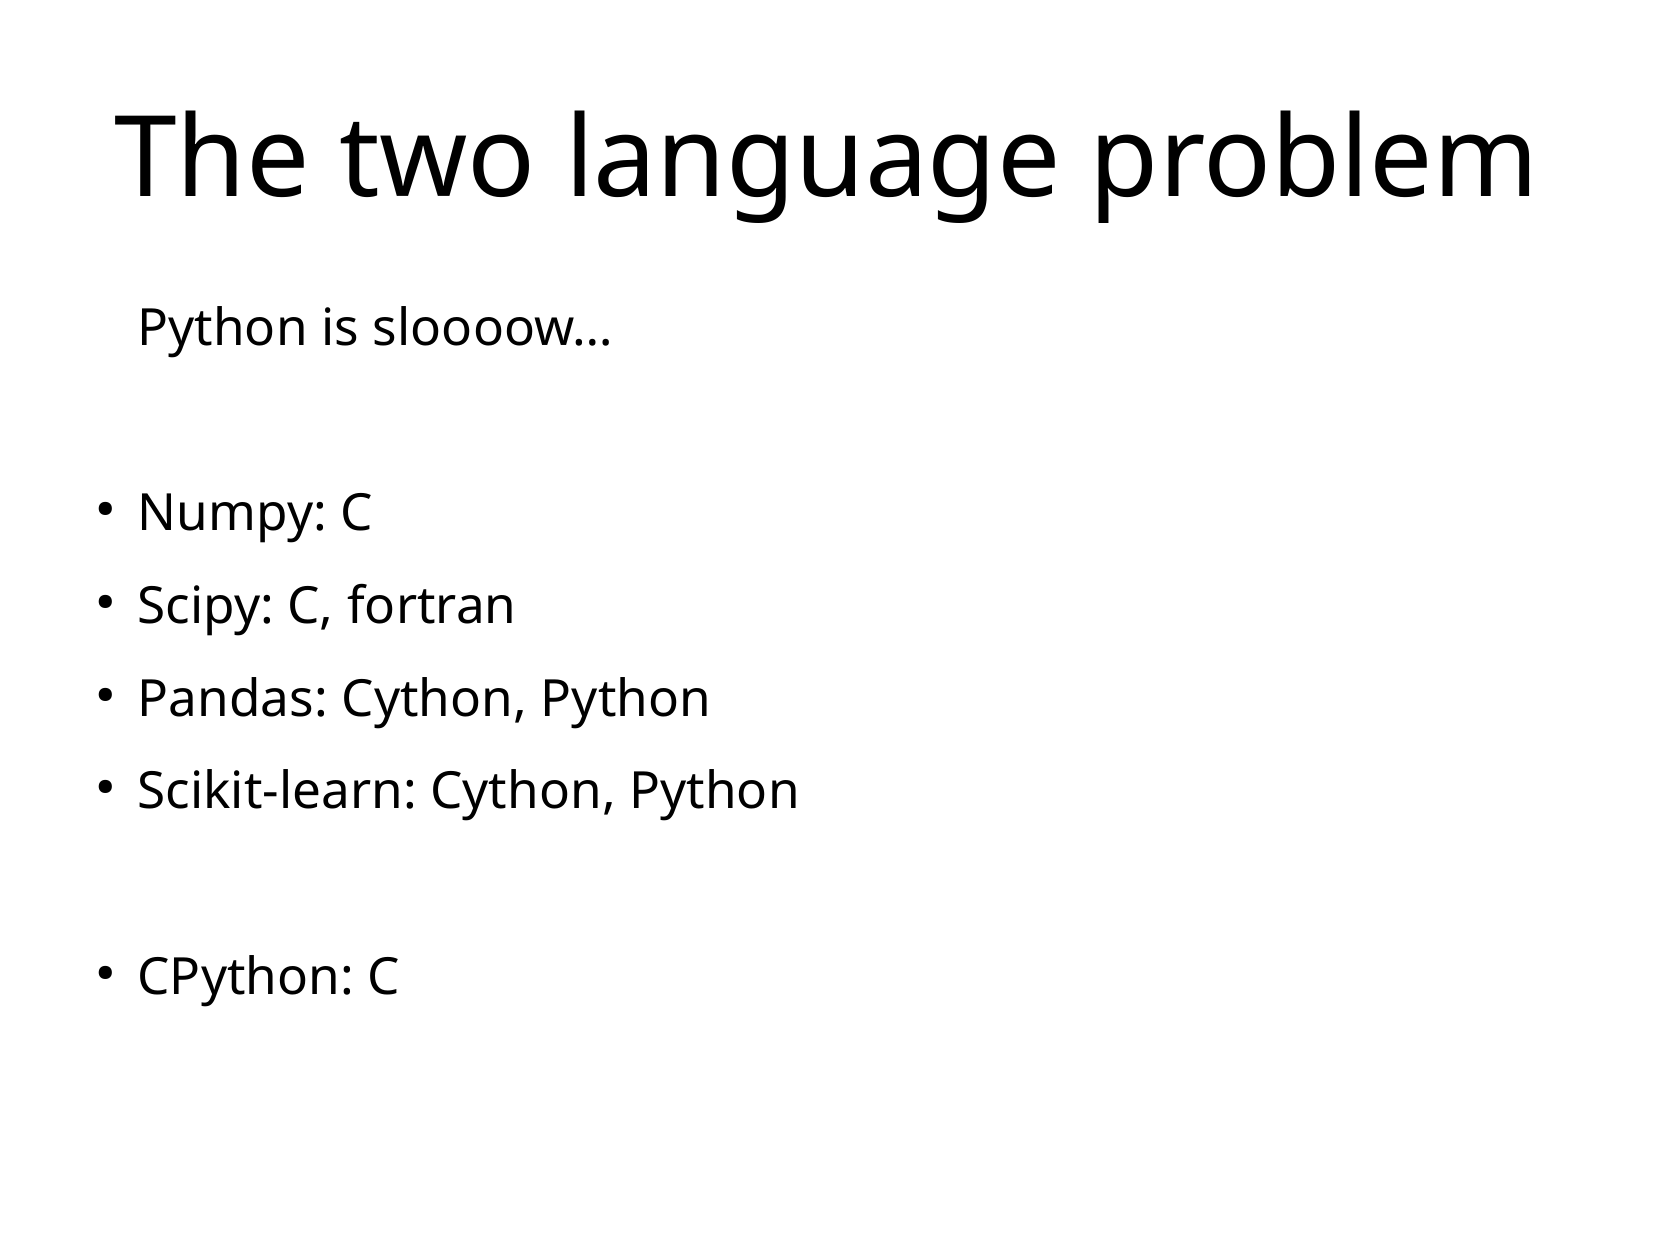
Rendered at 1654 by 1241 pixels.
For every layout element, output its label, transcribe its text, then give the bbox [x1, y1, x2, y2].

list Python is sloooow… Numpy: C Scipy: C, fortran Pandas: Cython, Python Scikit-learn: Cython, Python CPython: C [82, 290, 1571, 1010]
title The two language problem [82, 49, 1571, 257]
